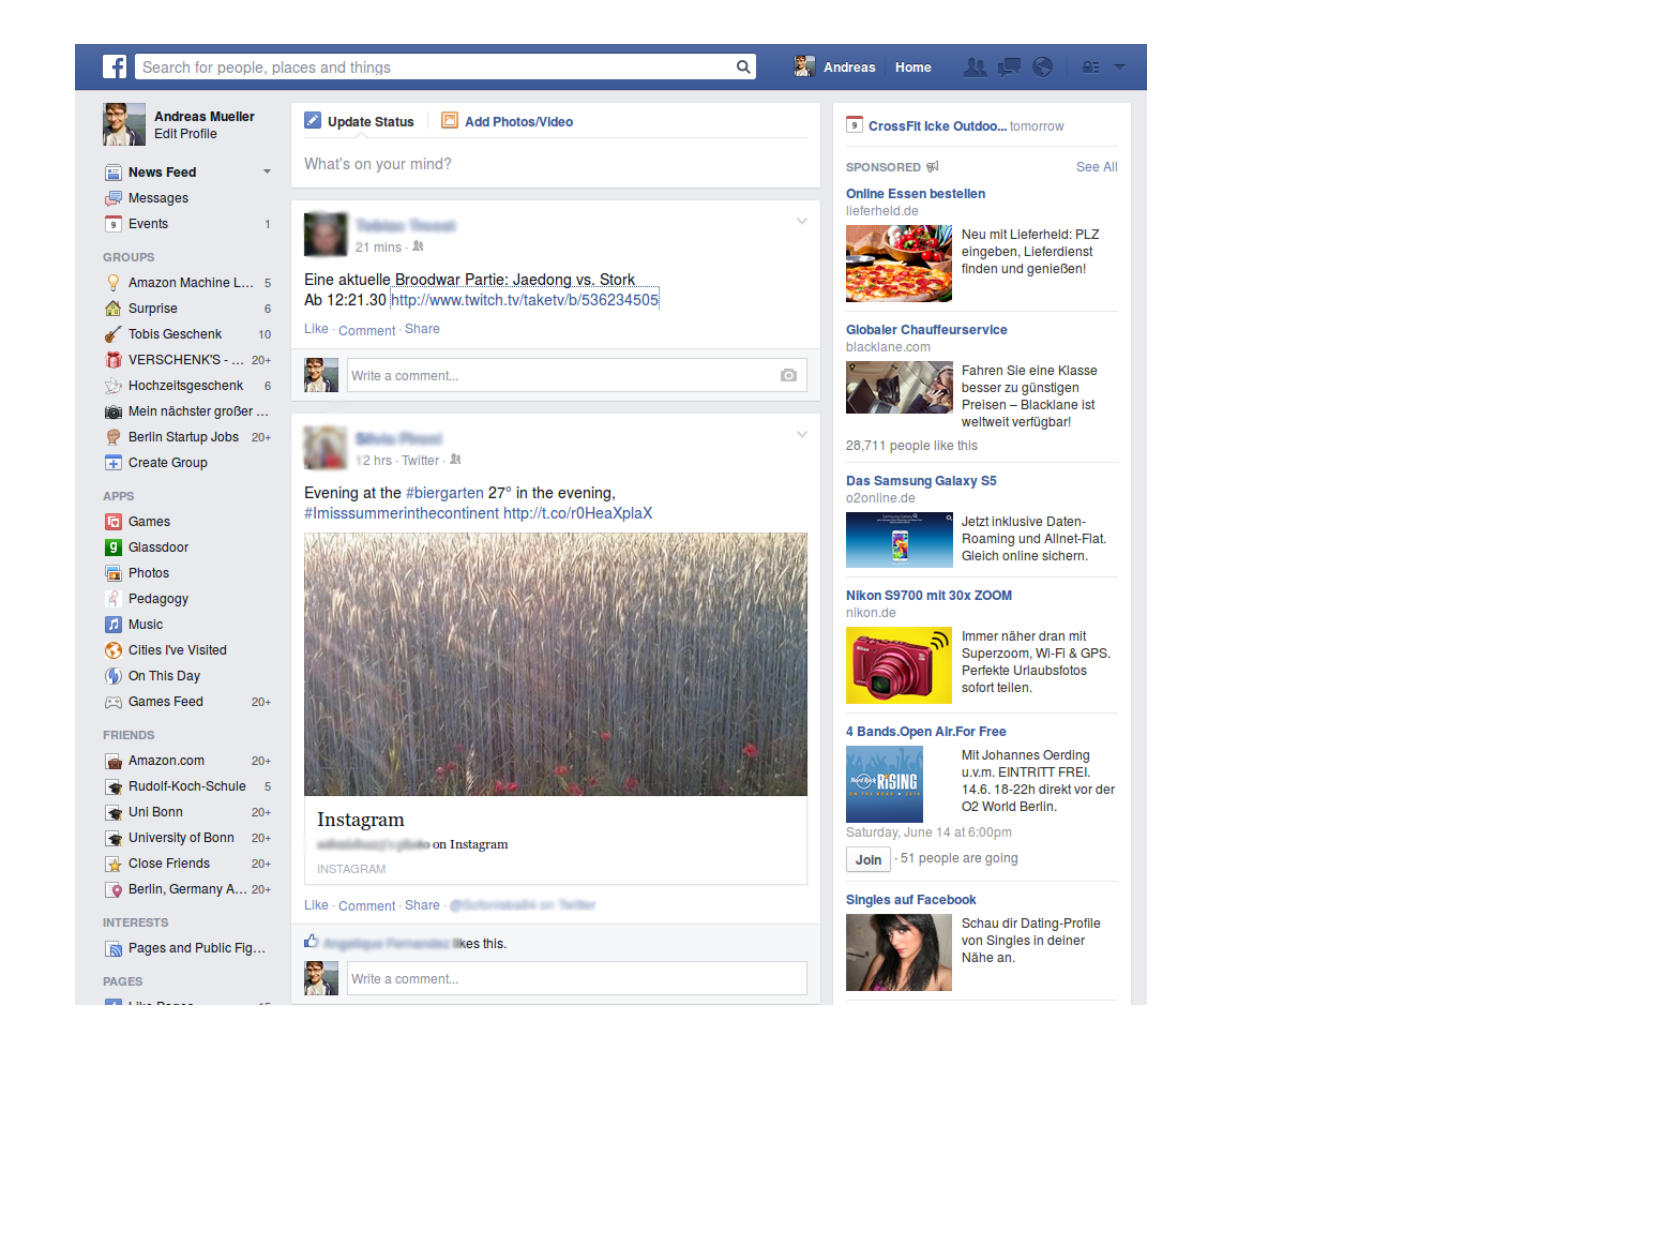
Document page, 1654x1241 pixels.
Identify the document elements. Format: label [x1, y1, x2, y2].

picture [75, 44, 1147, 1005]
